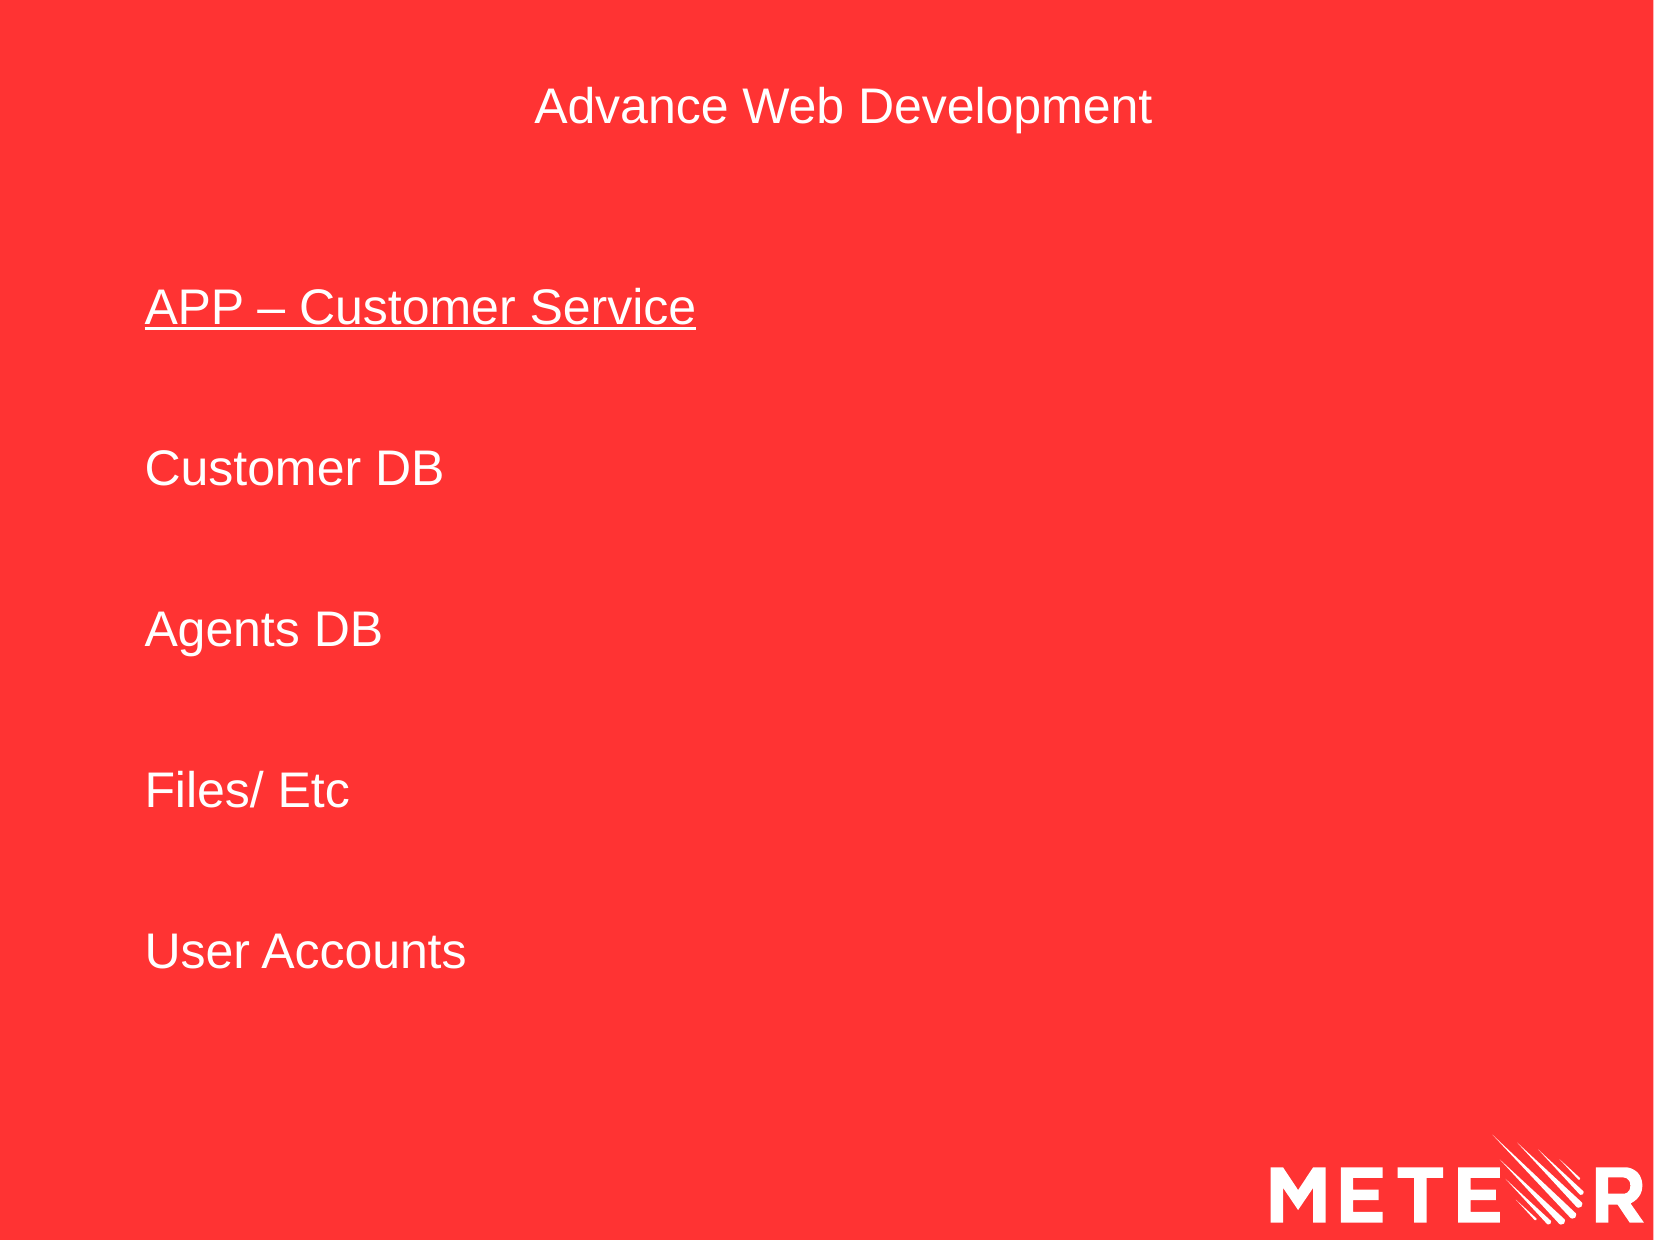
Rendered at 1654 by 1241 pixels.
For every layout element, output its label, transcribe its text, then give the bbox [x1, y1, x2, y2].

picture [1269, 1133, 1645, 1226]
text_box APP – Customer Service Customer DB Agents DB Files/ Etc User Accounts [129, 271, 745, 1154]
text_box Advance Web Development [519, 70, 1182, 142]
